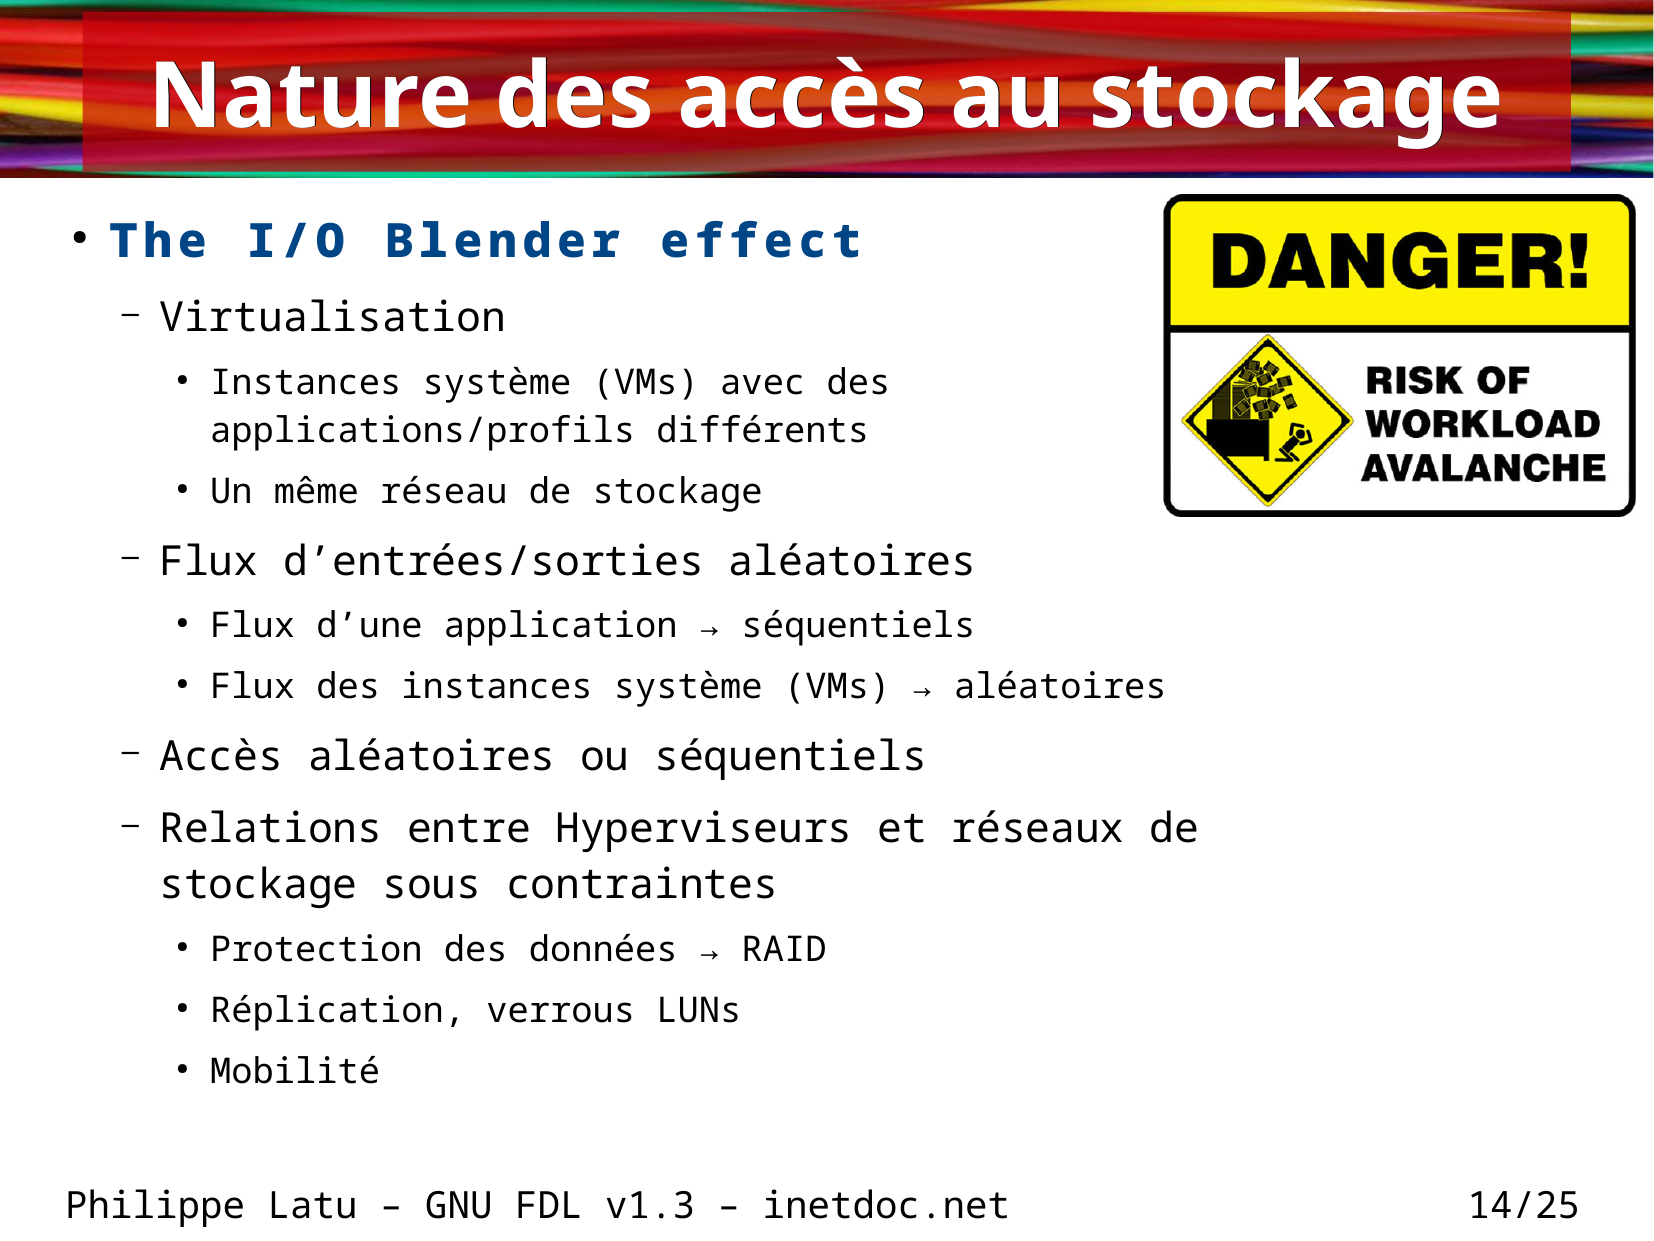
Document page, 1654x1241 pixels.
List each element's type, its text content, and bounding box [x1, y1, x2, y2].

text_box Philippe Latu – GNU FDL v1.3 – inetdoc.net <numéro>/25 [59, 1133, 1595, 1237]
picture [1163, 194, 1636, 517]
title Nature des accès au stockage [82, 11, 1571, 172]
list The I/O Blender effect Virtualisation Instances système (VMs) avec des applications/profils différents Un même réseau de stockage Flux d’entrées/sorties aléatoires Flux d’une application → séquentiels Flux des instances système (VMs) → aléatoires Accès aléatoires ou séquentiels Relations entre Hyperviseurs et réseaux de stockage sous contraintes Protection des données → RAID Réplication, verrous LUNs Mobilité [59, 206, 1241, 1098]
picture [0, 0, 1654, 178]
